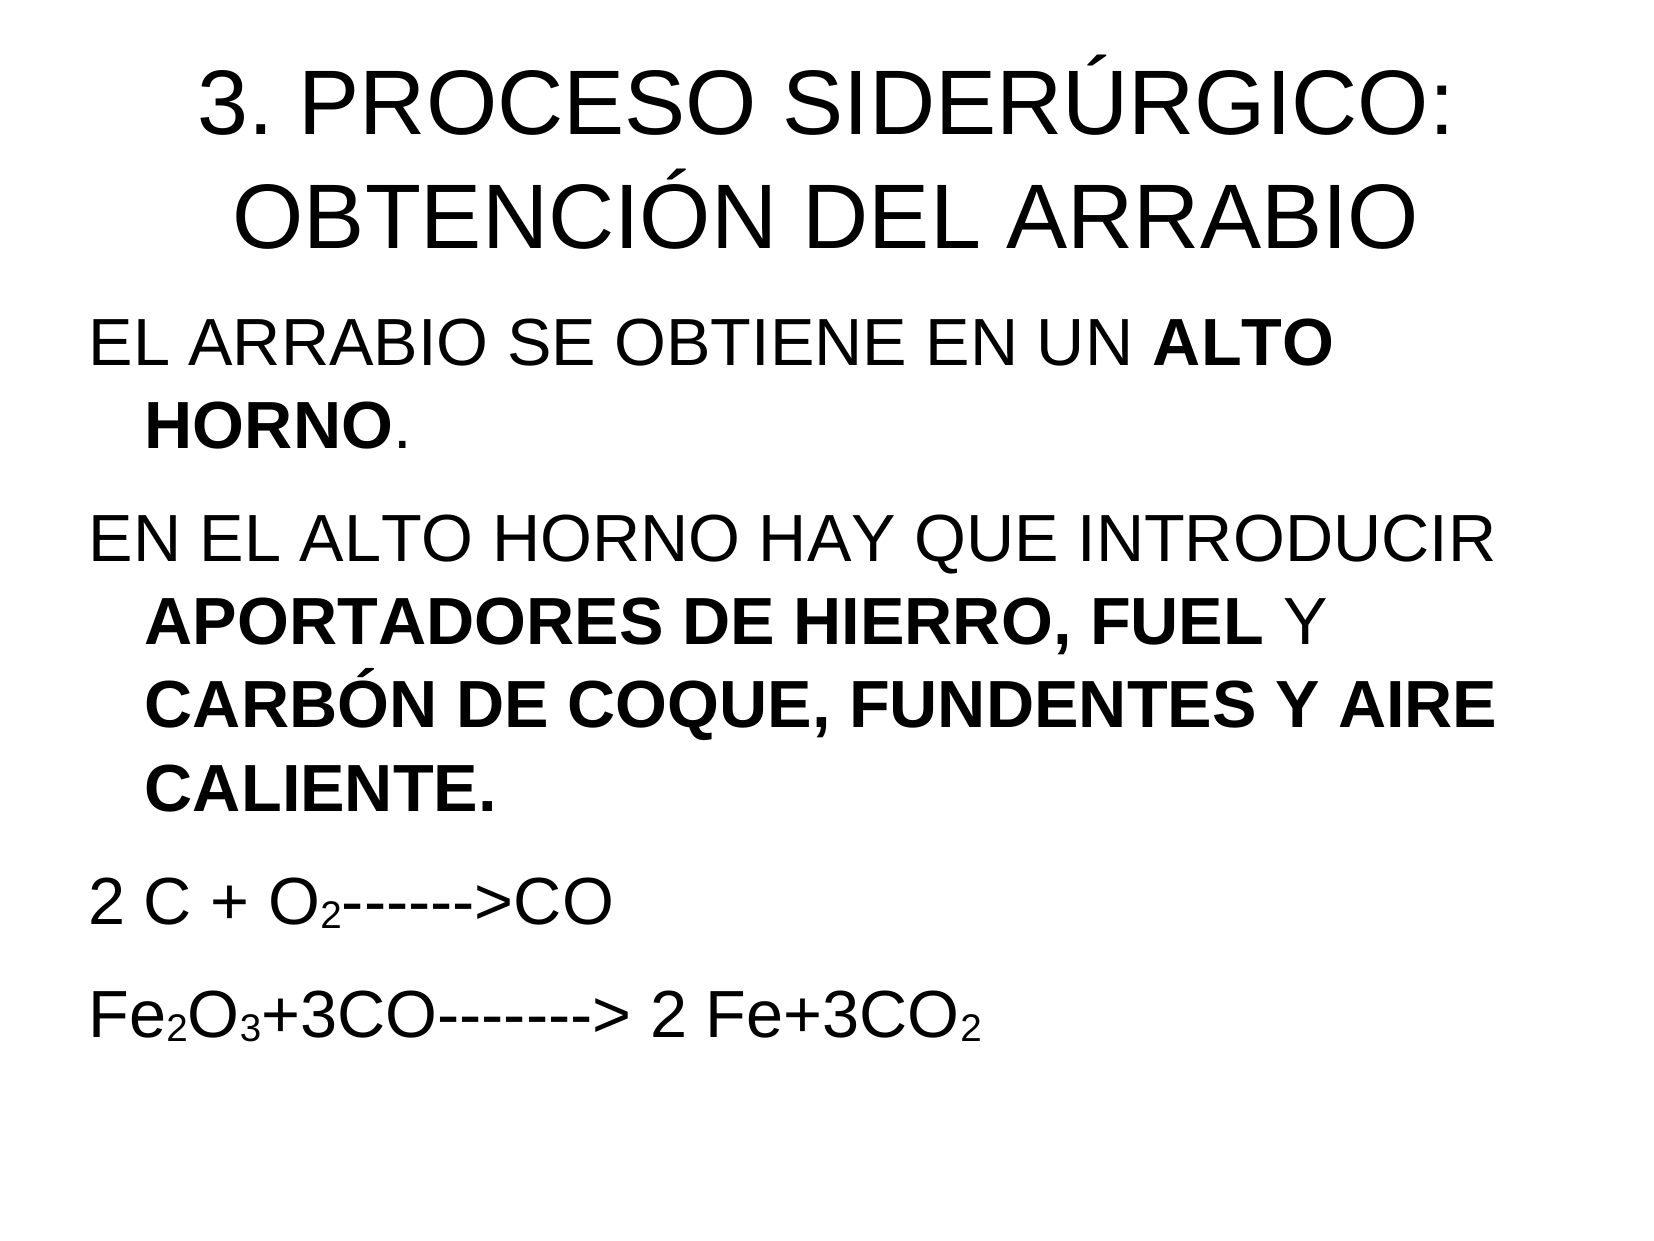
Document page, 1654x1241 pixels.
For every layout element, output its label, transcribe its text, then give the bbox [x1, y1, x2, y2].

list EL ARRABIO SE OBTIENE EN UN ALTO HORNO. EN EL ALTO HORNO HAY QUE INTRODUCIR APORTADORES DE HIERRO, FUEL Y CARBÓN DE COQUE, FUNDENTES Y AIRE CALIENTE. 2 C + O2------>CO Fe2O3+3CO-------> 2 Fe+3CO2 [88, 295, 1577, 1114]
title 3. PROCESO SIDERÚRGICO: OBTENCIÓN DEL ARRABIO [82, 38, 1571, 268]
